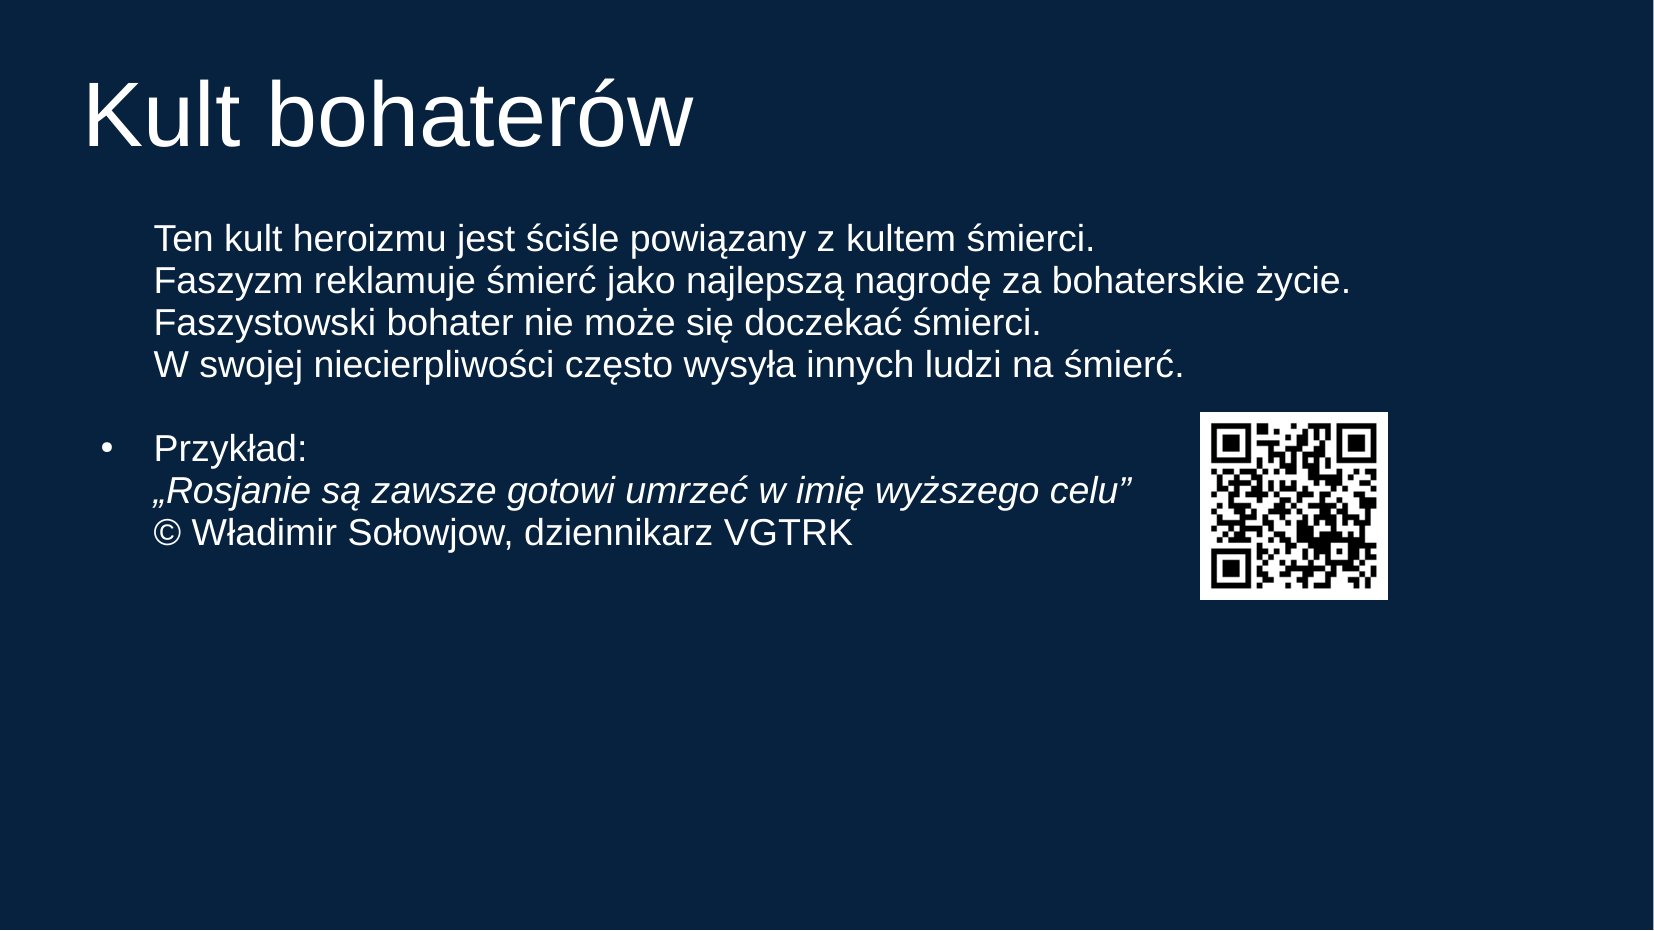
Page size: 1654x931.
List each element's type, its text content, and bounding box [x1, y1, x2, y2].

picture [1200, 412, 1388, 601]
list Ten kult heroizmu jest ściśle powiązany z kultem śmierci. Faszyzm reklamuje śmierć jako najlepszą nagrodę za bohaterskie życie. Faszystowski bohater nie może się doczekać śmierci. W swojej niecierpliwości często wysyła innych ludzi na śmierć. Przykład: „Rosjanie są zawsze gotowi umrzeć w imię wyższego celu” © Władimir Sołowjow, dziennikarz VGTRK [82, 217, 1571, 758]
title Kult bohaterów [82, 37, 1571, 193]
